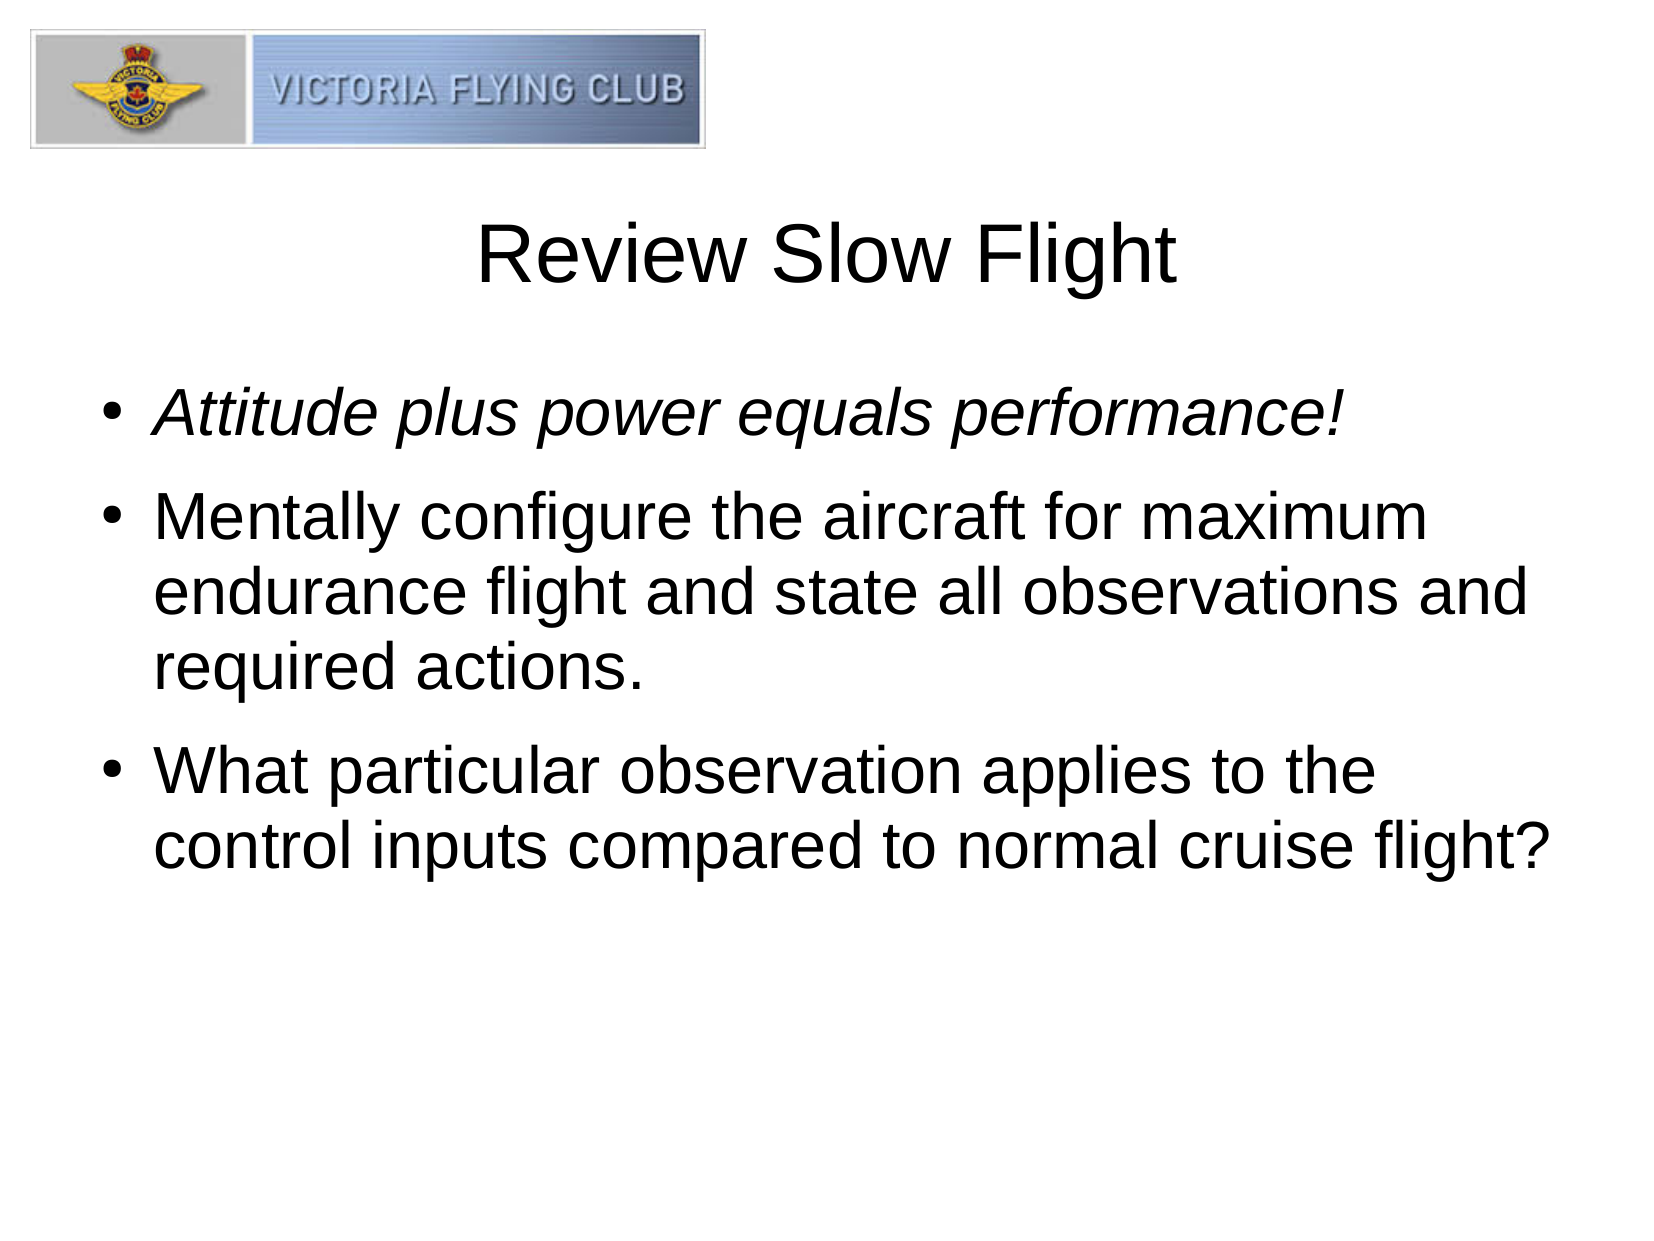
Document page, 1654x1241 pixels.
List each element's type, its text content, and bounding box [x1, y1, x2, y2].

list Attitude plus power equals performance! Mentally configure the aircraft for maximum endurance flight and state all observations and required actions. What particular observation applies to the control inputs compared to normal cruise flight? [82, 375, 1571, 1095]
title Review Slow Flight [82, 150, 1571, 358]
picture [30, 29, 706, 149]
